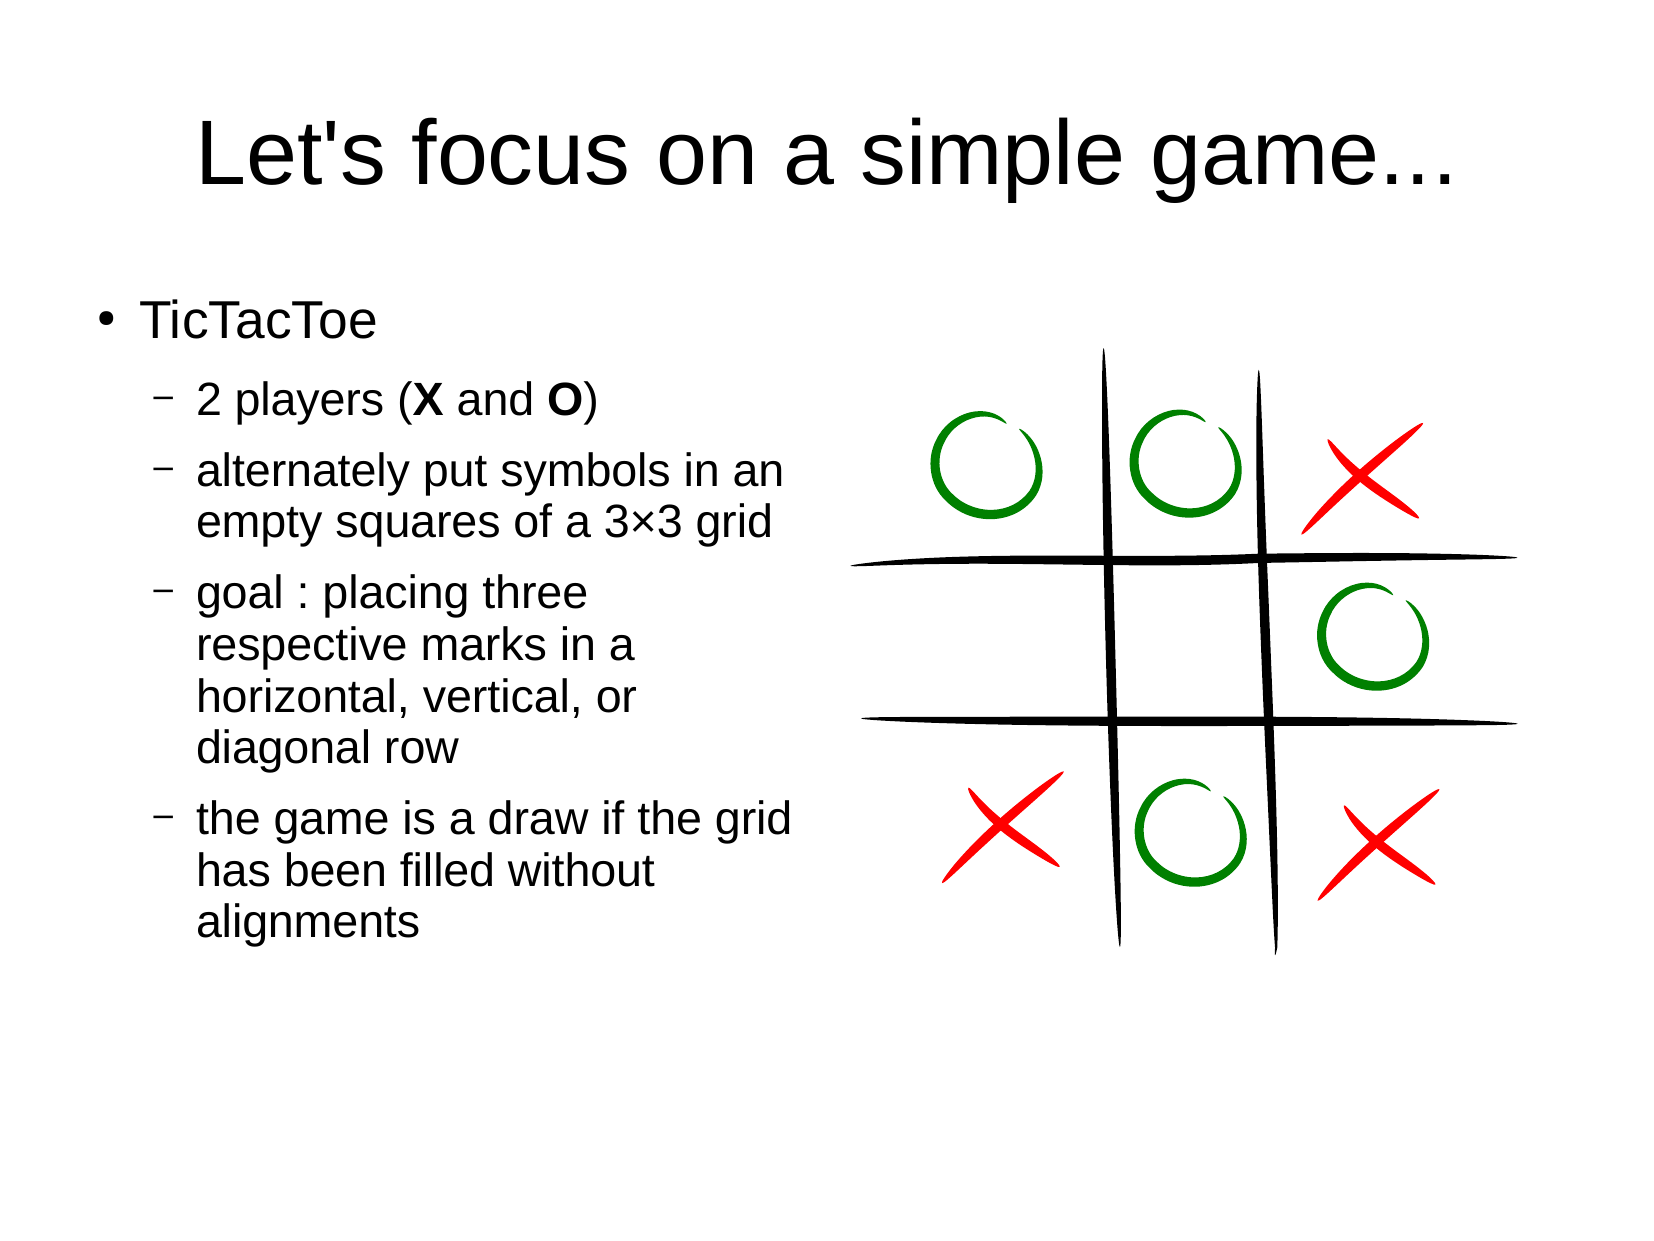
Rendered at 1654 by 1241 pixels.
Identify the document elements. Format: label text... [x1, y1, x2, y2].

title Let's focus on a simple game... [82, 49, 1571, 257]
list TicTacToe 2 players (X and O) alternately put symbols in an empty squares of a 3×3 grid goal : placing three respective marks in a horizontal, vertical, or diagonal row the game is a draw if the grid has been filled without alignments [82, 290, 793, 1010]
picture [828, 294, 1539, 1005]
